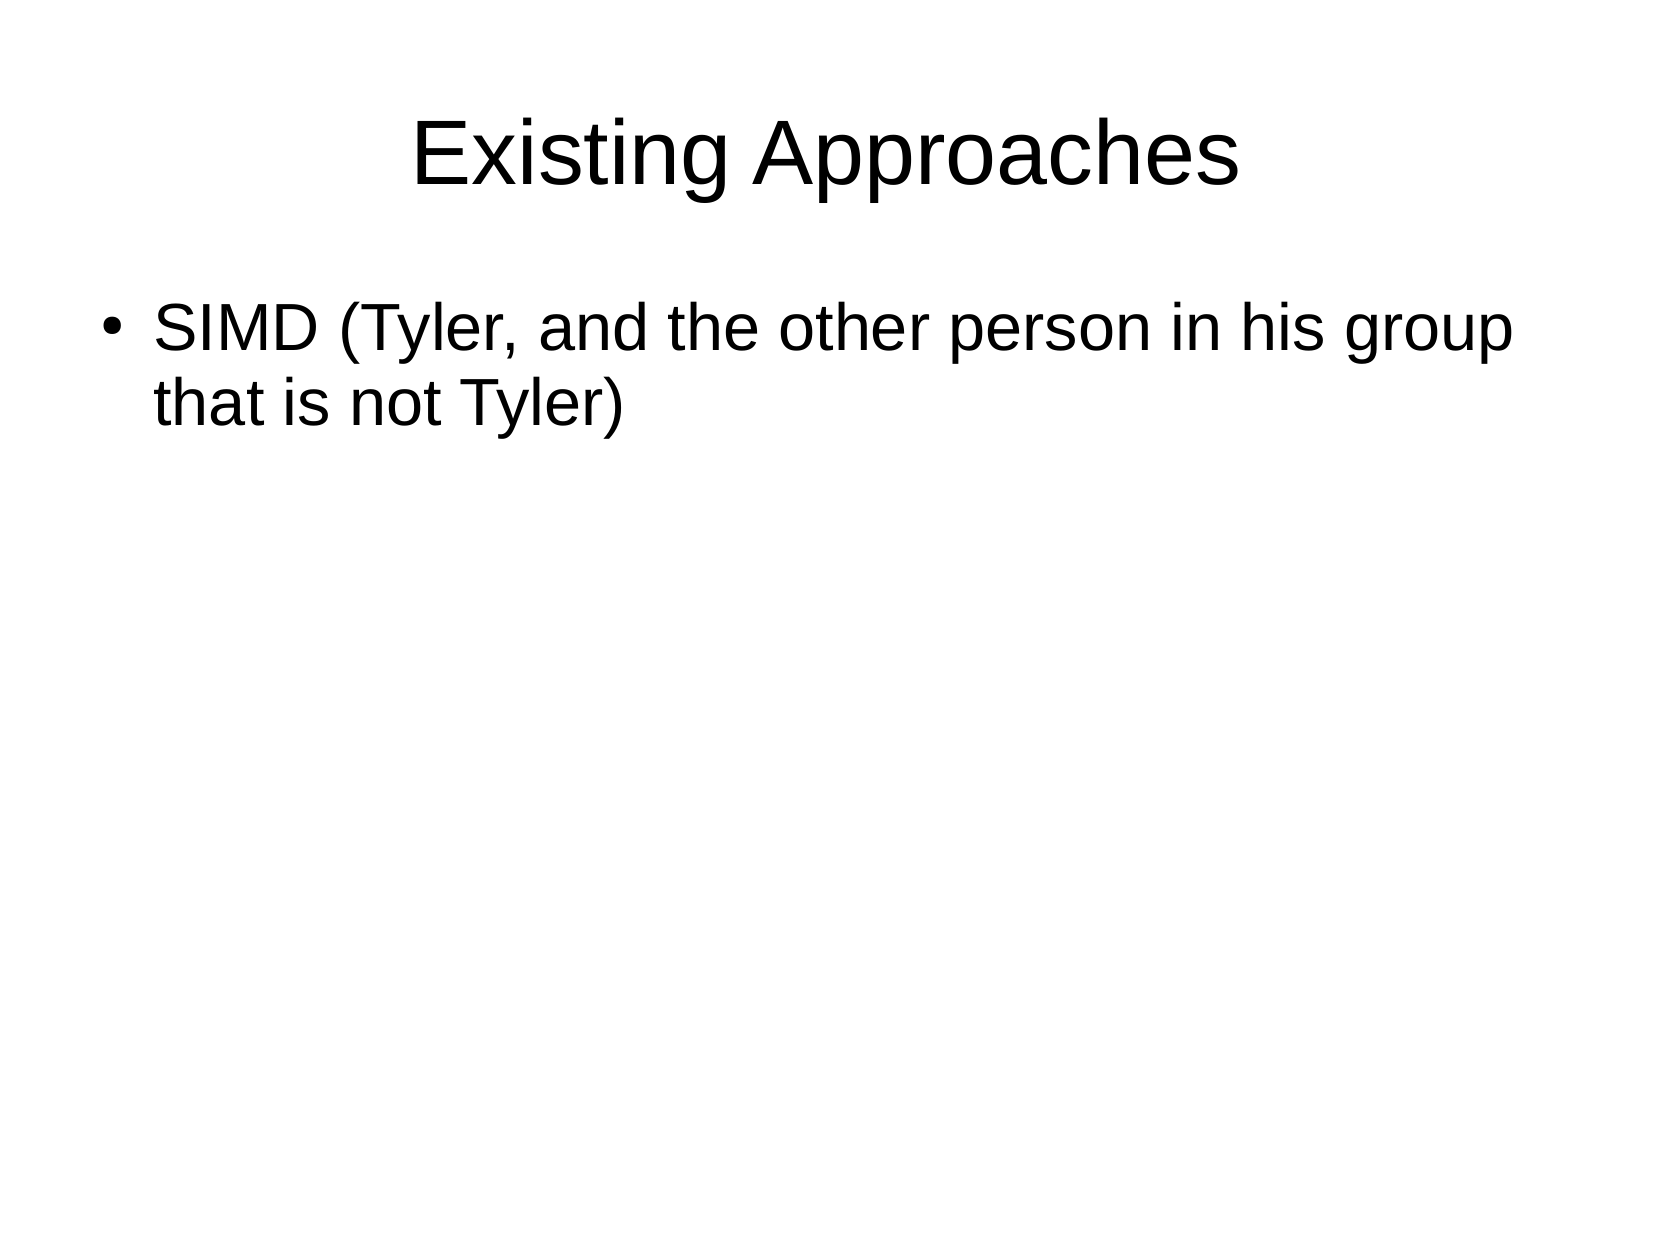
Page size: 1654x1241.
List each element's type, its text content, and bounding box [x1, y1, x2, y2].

title Existing Approaches [82, 49, 1571, 257]
list SIMD (Tyler, and the other person in his group that is not Tyler) [82, 290, 1571, 1010]
